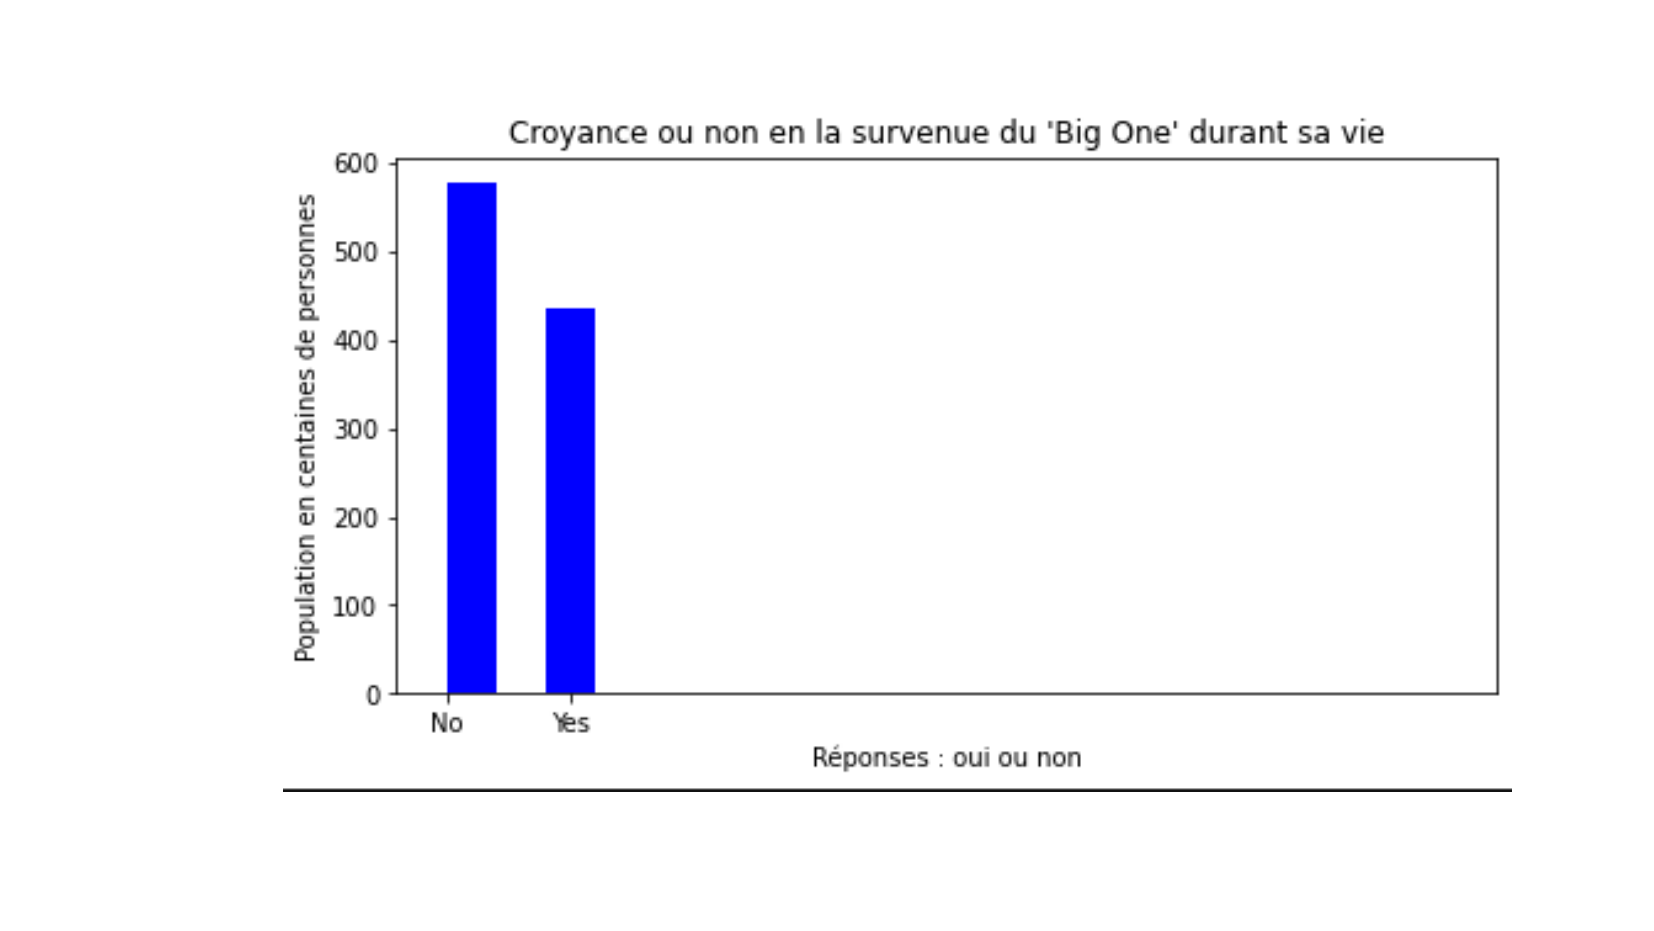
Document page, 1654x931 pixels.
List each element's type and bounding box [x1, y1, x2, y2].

picture [283, 102, 1512, 792]
